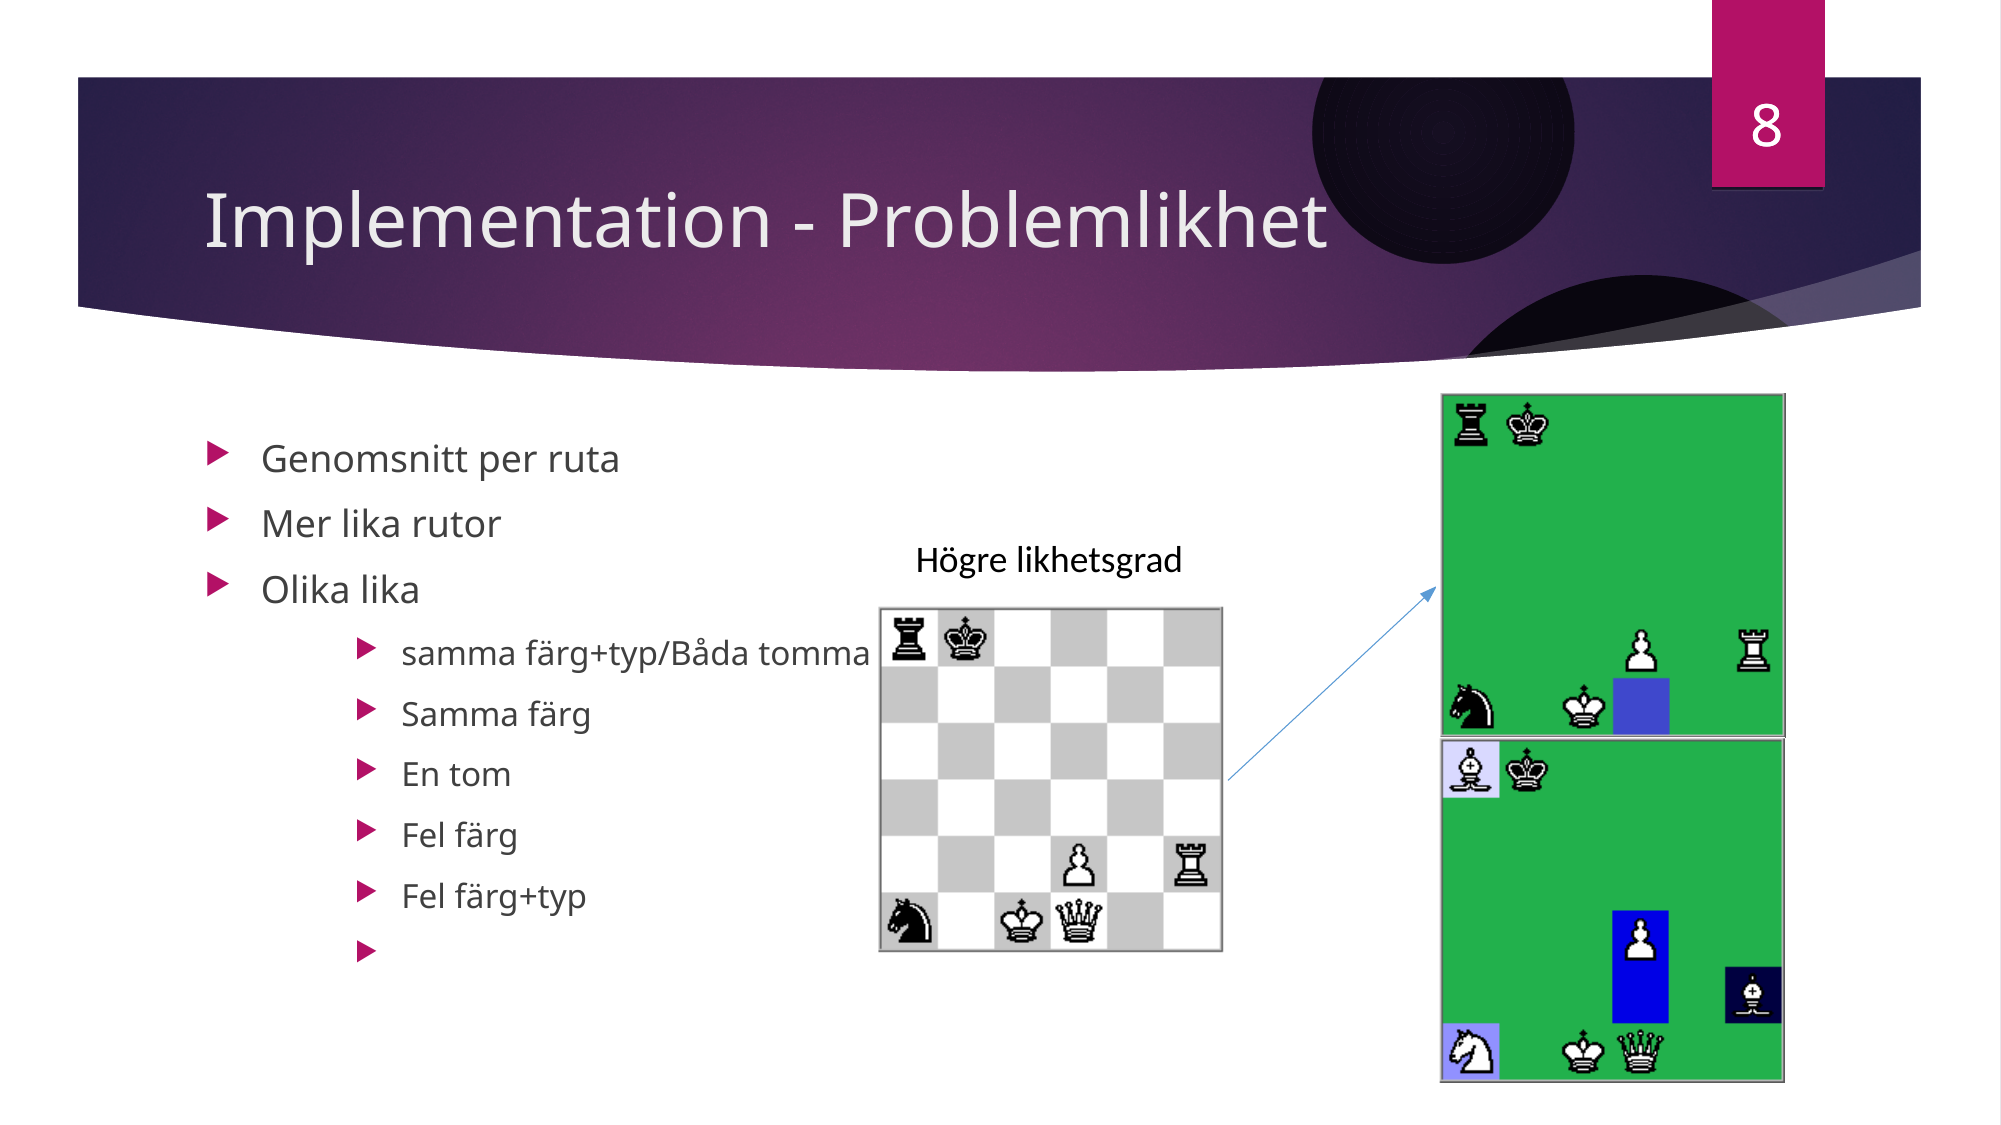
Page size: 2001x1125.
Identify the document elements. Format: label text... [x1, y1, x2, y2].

picture [1436, 393, 1786, 1083]
list Genomsnitt per ruta Mer lika rutor Olika lika samma färg+typ/Båda tomma Samma färg En tom Fel färg Fel färg+typ [189, 427, 1437, 988]
text_box [1698, 48, 1836, 175]
title Implementation - Problemlikhet [189, 159, 1627, 276]
text_box Högre likhetsgrad [900, 527, 1202, 588]
picture [874, 604, 1228, 957]
